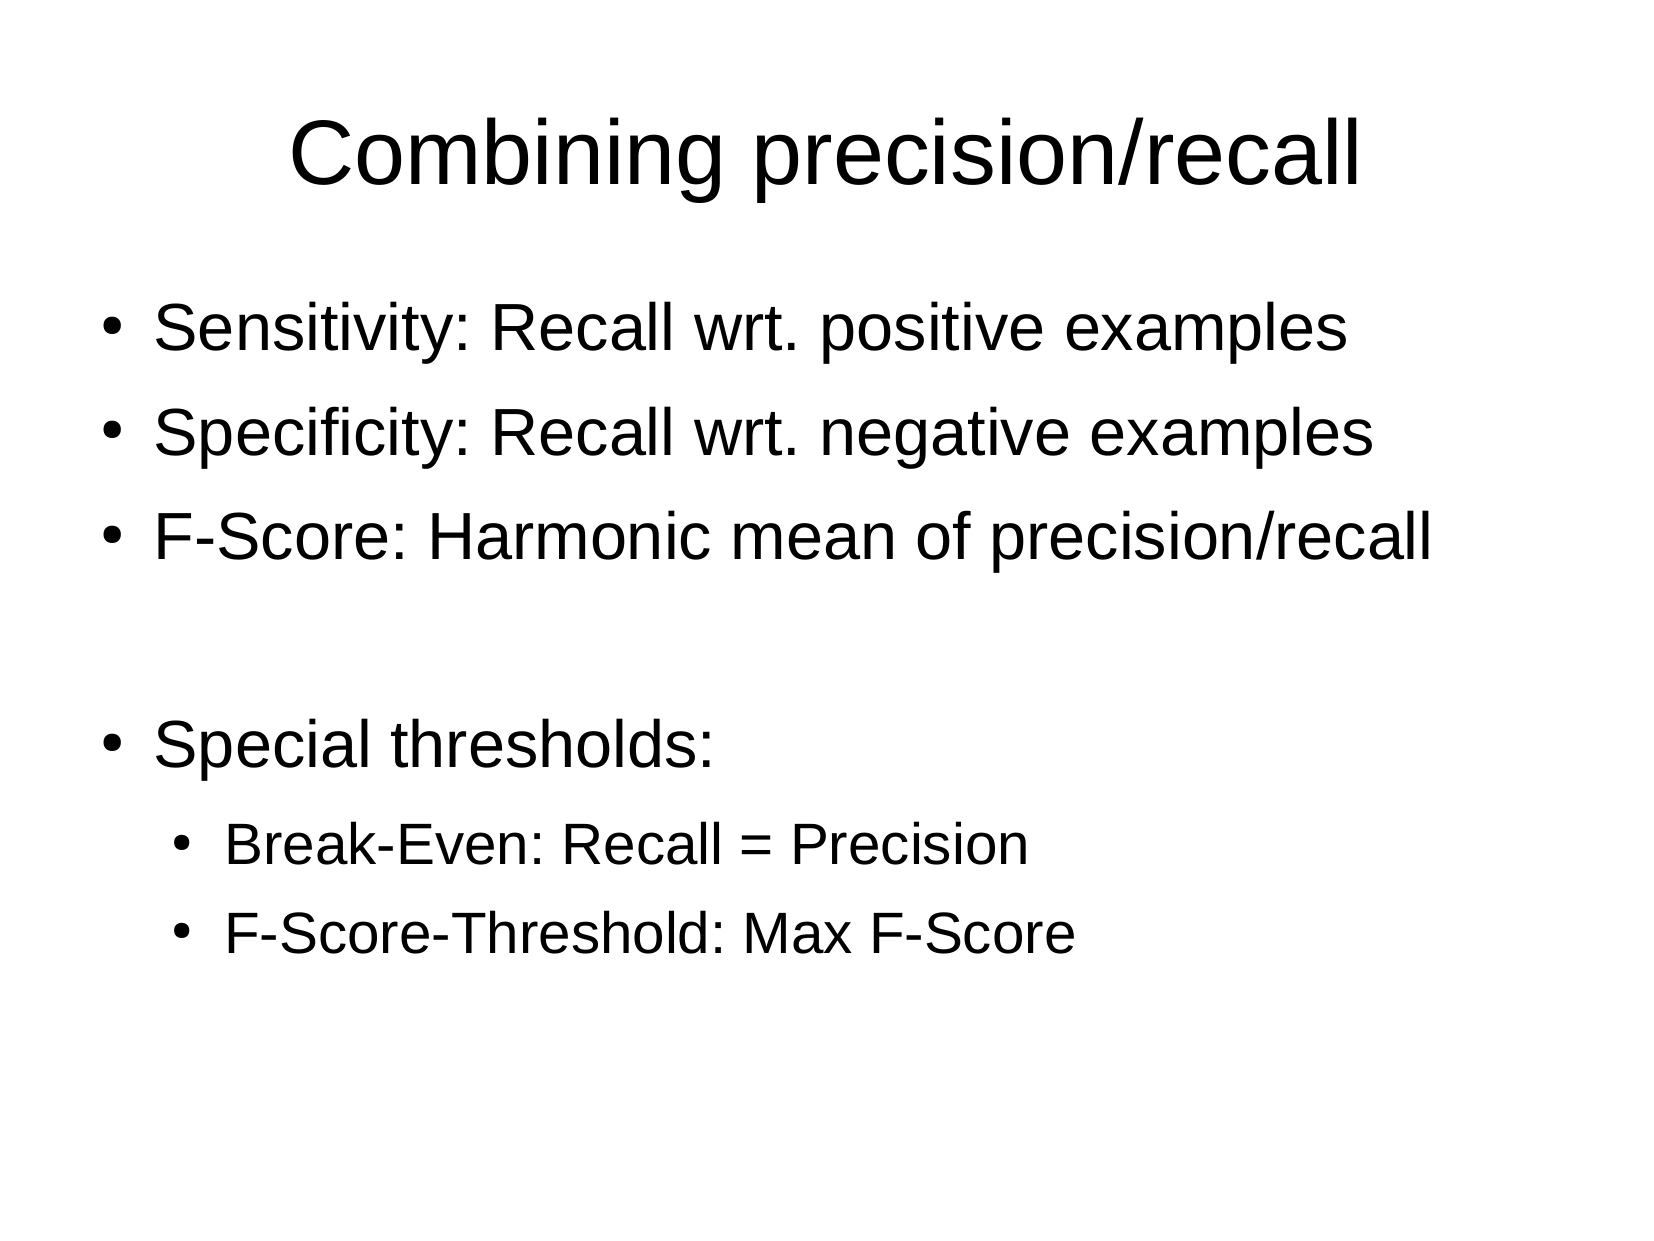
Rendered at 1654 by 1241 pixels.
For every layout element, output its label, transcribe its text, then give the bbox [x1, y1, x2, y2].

title Combining precision/recall [82, 56, 1571, 250]
list Sensitivity: Recall wrt. positive examples Specificity: Recall wrt. negative examples F-Score: Harmonic mean of precision/recall Special thresholds: Break-Even: Recall = Precision F-Score-Threshold: Max F-Score [82, 290, 1571, 1109]
